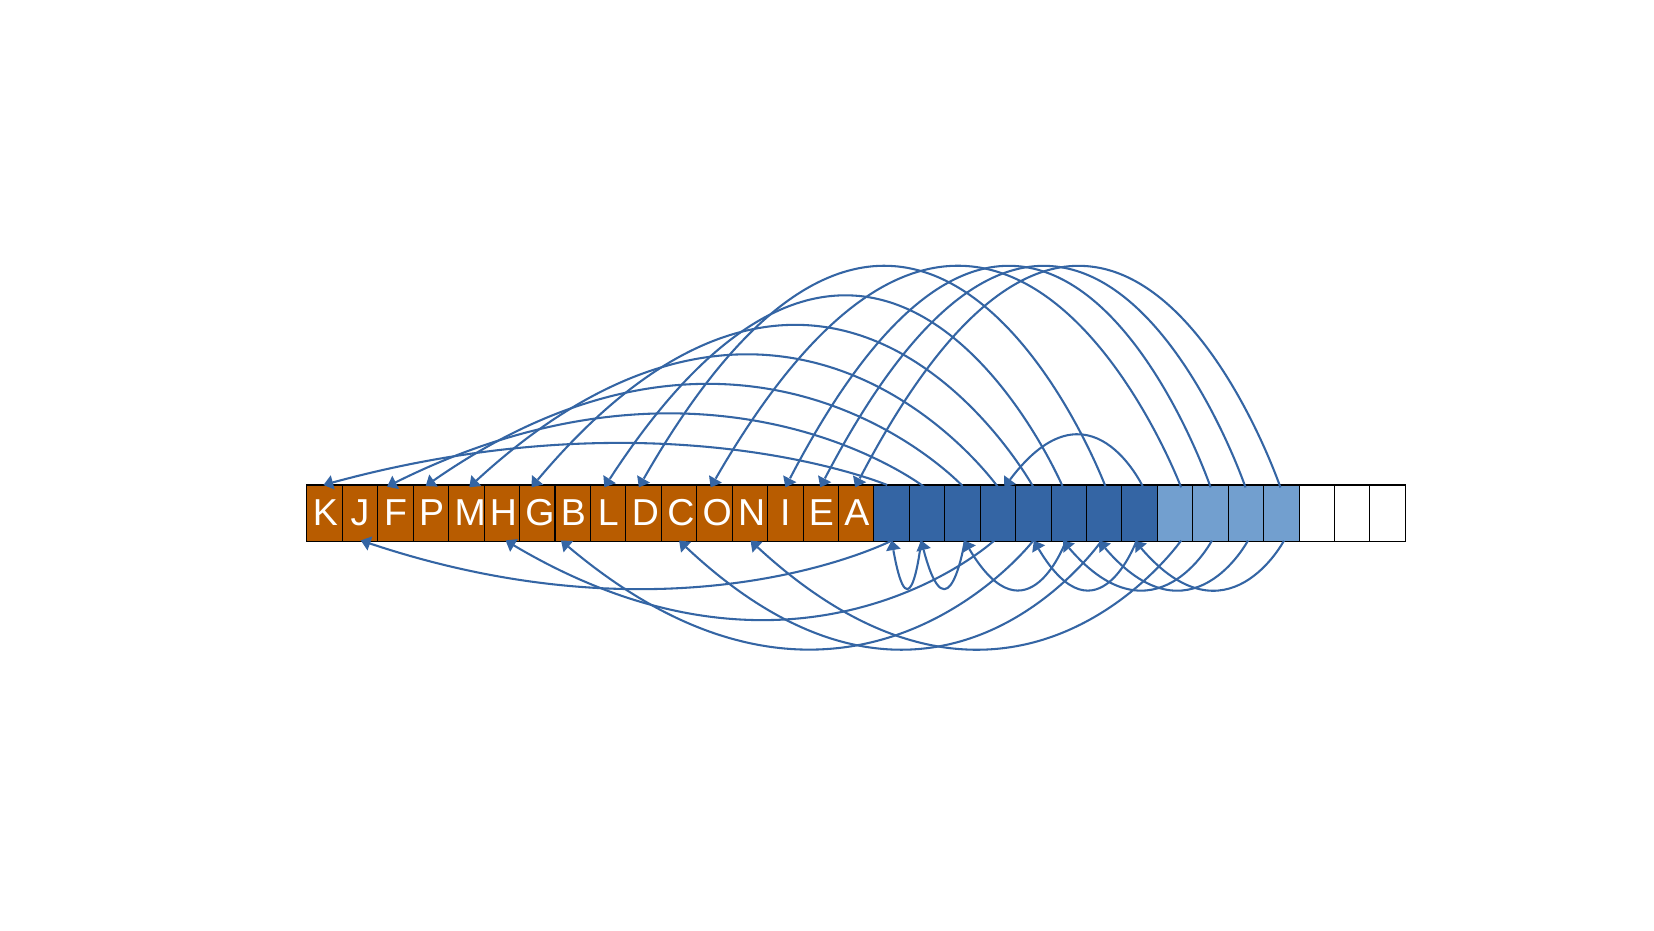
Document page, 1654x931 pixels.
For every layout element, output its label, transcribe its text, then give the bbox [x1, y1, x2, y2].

table_header N [733, 486, 767, 541]
table_header P [414, 486, 448, 541]
table_header H [485, 486, 519, 541]
table_header E [804, 486, 838, 541]
table_header B [556, 486, 590, 541]
table_header [1335, 486, 1369, 541]
table_header [1122, 486, 1157, 541]
table_header [945, 486, 980, 541]
table_header F [378, 486, 413, 541]
table_header K [307, 486, 342, 541]
table_header I [768, 486, 803, 541]
table_header D [626, 486, 661, 541]
table_header A [839, 486, 873, 541]
table_header L [591, 486, 625, 541]
table_header [1158, 486, 1192, 541]
table_header [1264, 486, 1299, 541]
table_header [1016, 486, 1051, 541]
table_header G [520, 486, 554, 541]
table_header [1193, 486, 1228, 541]
table_header [1087, 486, 1121, 541]
table_header [1052, 486, 1086, 541]
table_header O [697, 486, 732, 541]
table_header [1229, 486, 1263, 541]
table_header M [449, 486, 484, 541]
table_header [874, 486, 909, 541]
table_header [910, 486, 944, 541]
table_header J [343, 486, 377, 541]
table_header C [662, 486, 696, 541]
table_header [981, 486, 1015, 541]
table_header [1370, 486, 1405, 541]
table_header [1300, 486, 1334, 541]
